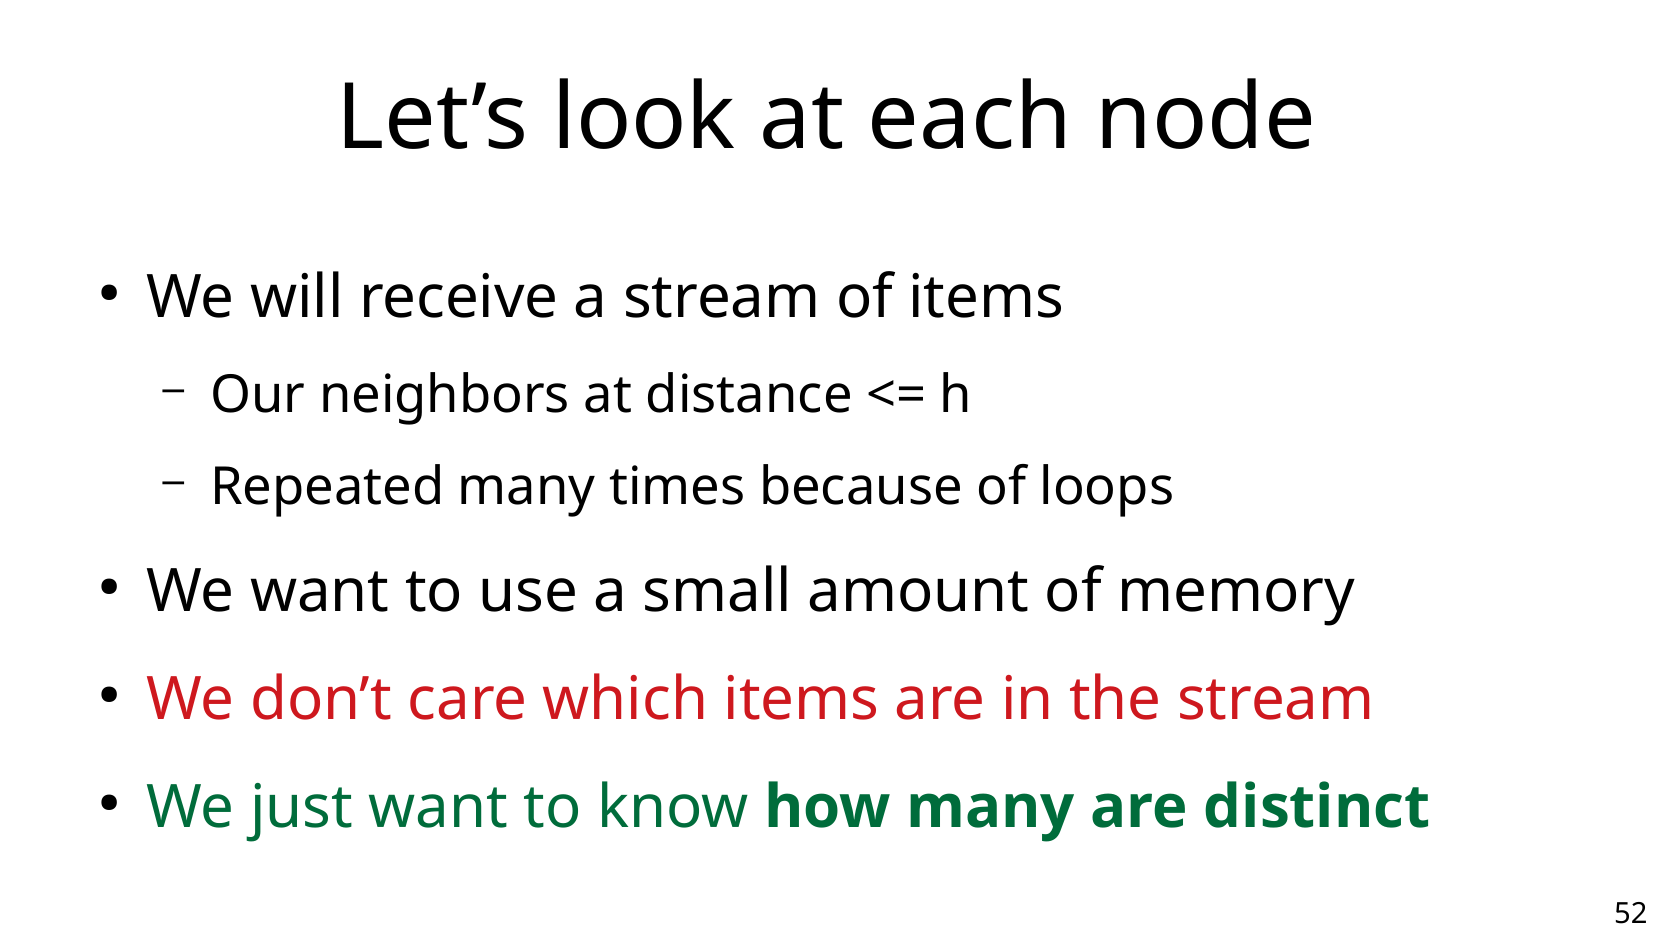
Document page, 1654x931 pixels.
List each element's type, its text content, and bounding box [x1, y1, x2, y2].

list We will receive a stream of items Our neighbors at distance <= h Repeated many times because of loops We want to use a small amount of memory We don’t care which items are in the stream We just want to know how many are distinct [82, 253, 1571, 852]
title Let’s look at each node [82, 1, 1571, 226]
